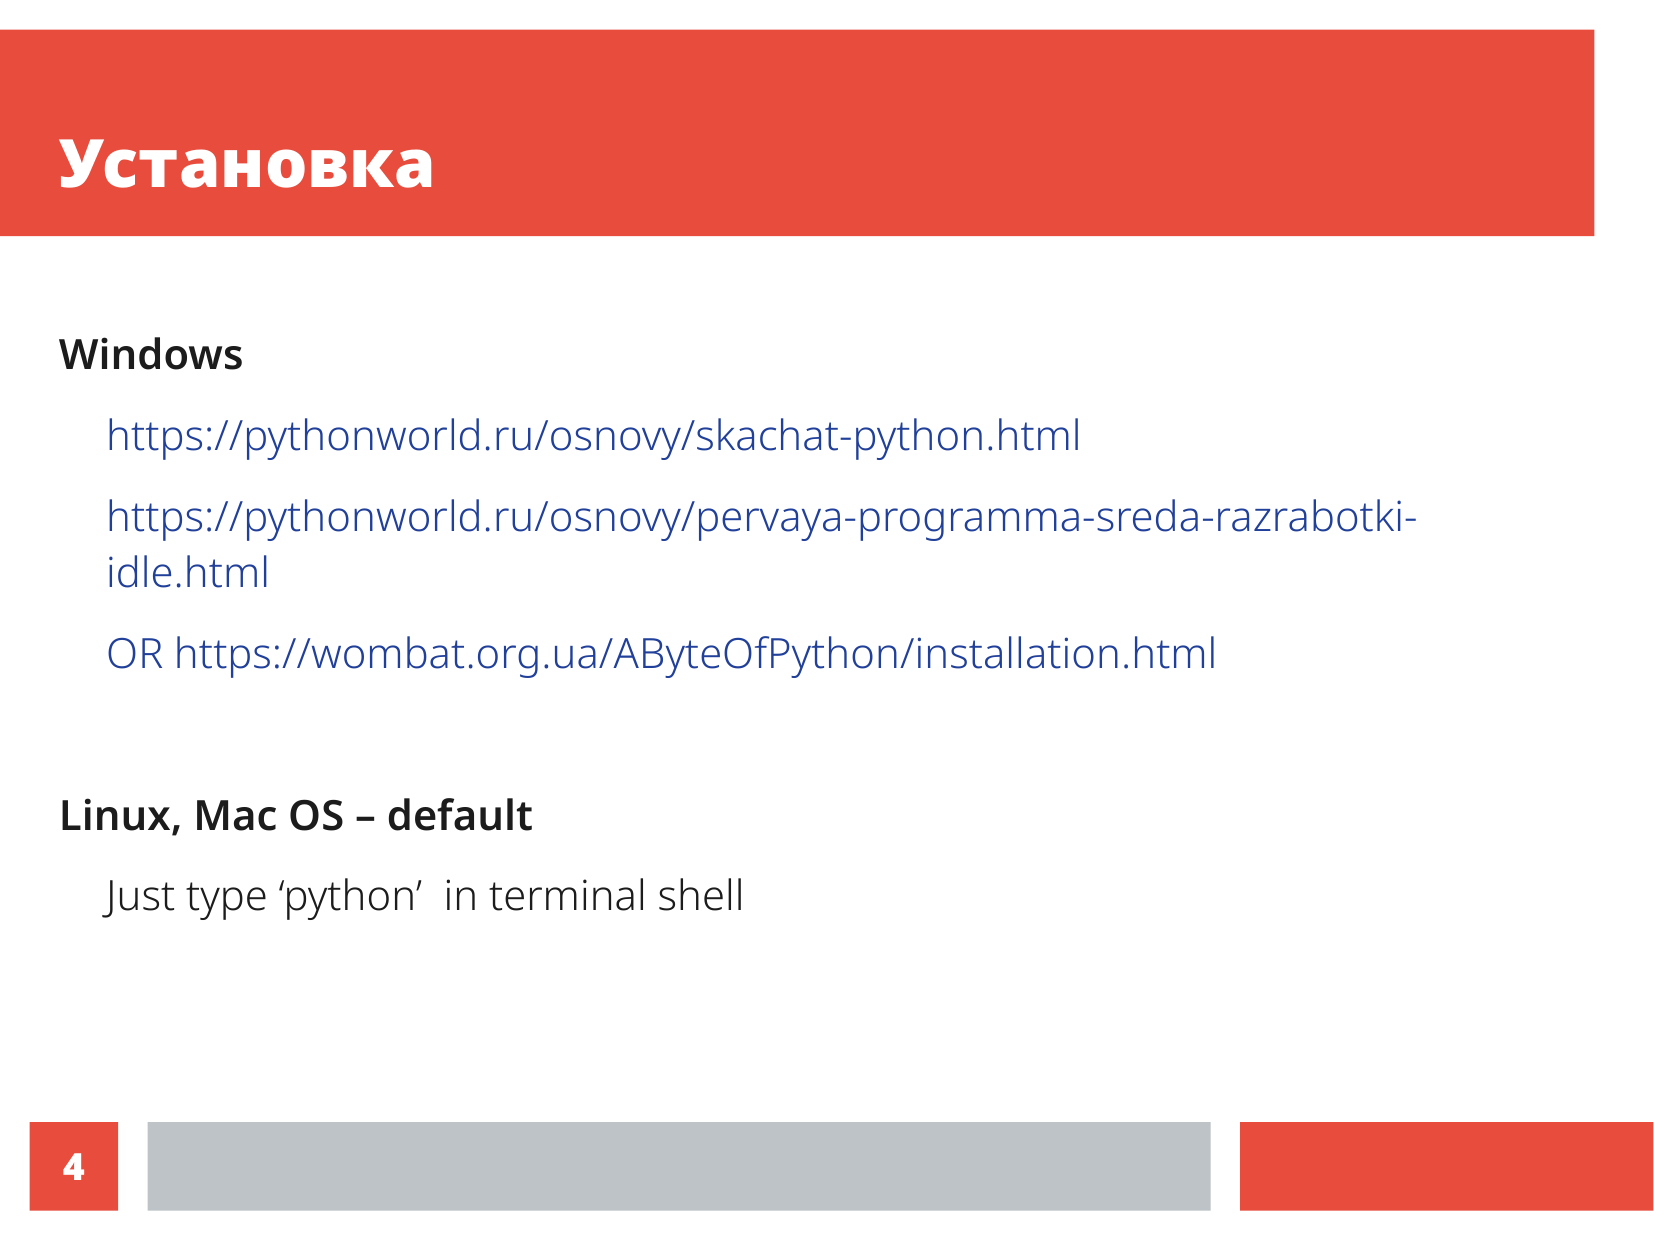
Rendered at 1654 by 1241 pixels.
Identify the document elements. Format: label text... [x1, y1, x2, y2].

title Установка [59, 59, 1595, 207]
list Windows https://pythonworld.ru/osnovy/skachat-python.html https://pythonworld.ru/osnovy/pervaya-programma-sreda-razrabotki-idle.html OR https://wombat.org.ua/AByteOfPython/installation.html Linux, Mac OS – default Just type ‘python’ in terminal shell [59, 324, 1565, 1093]
